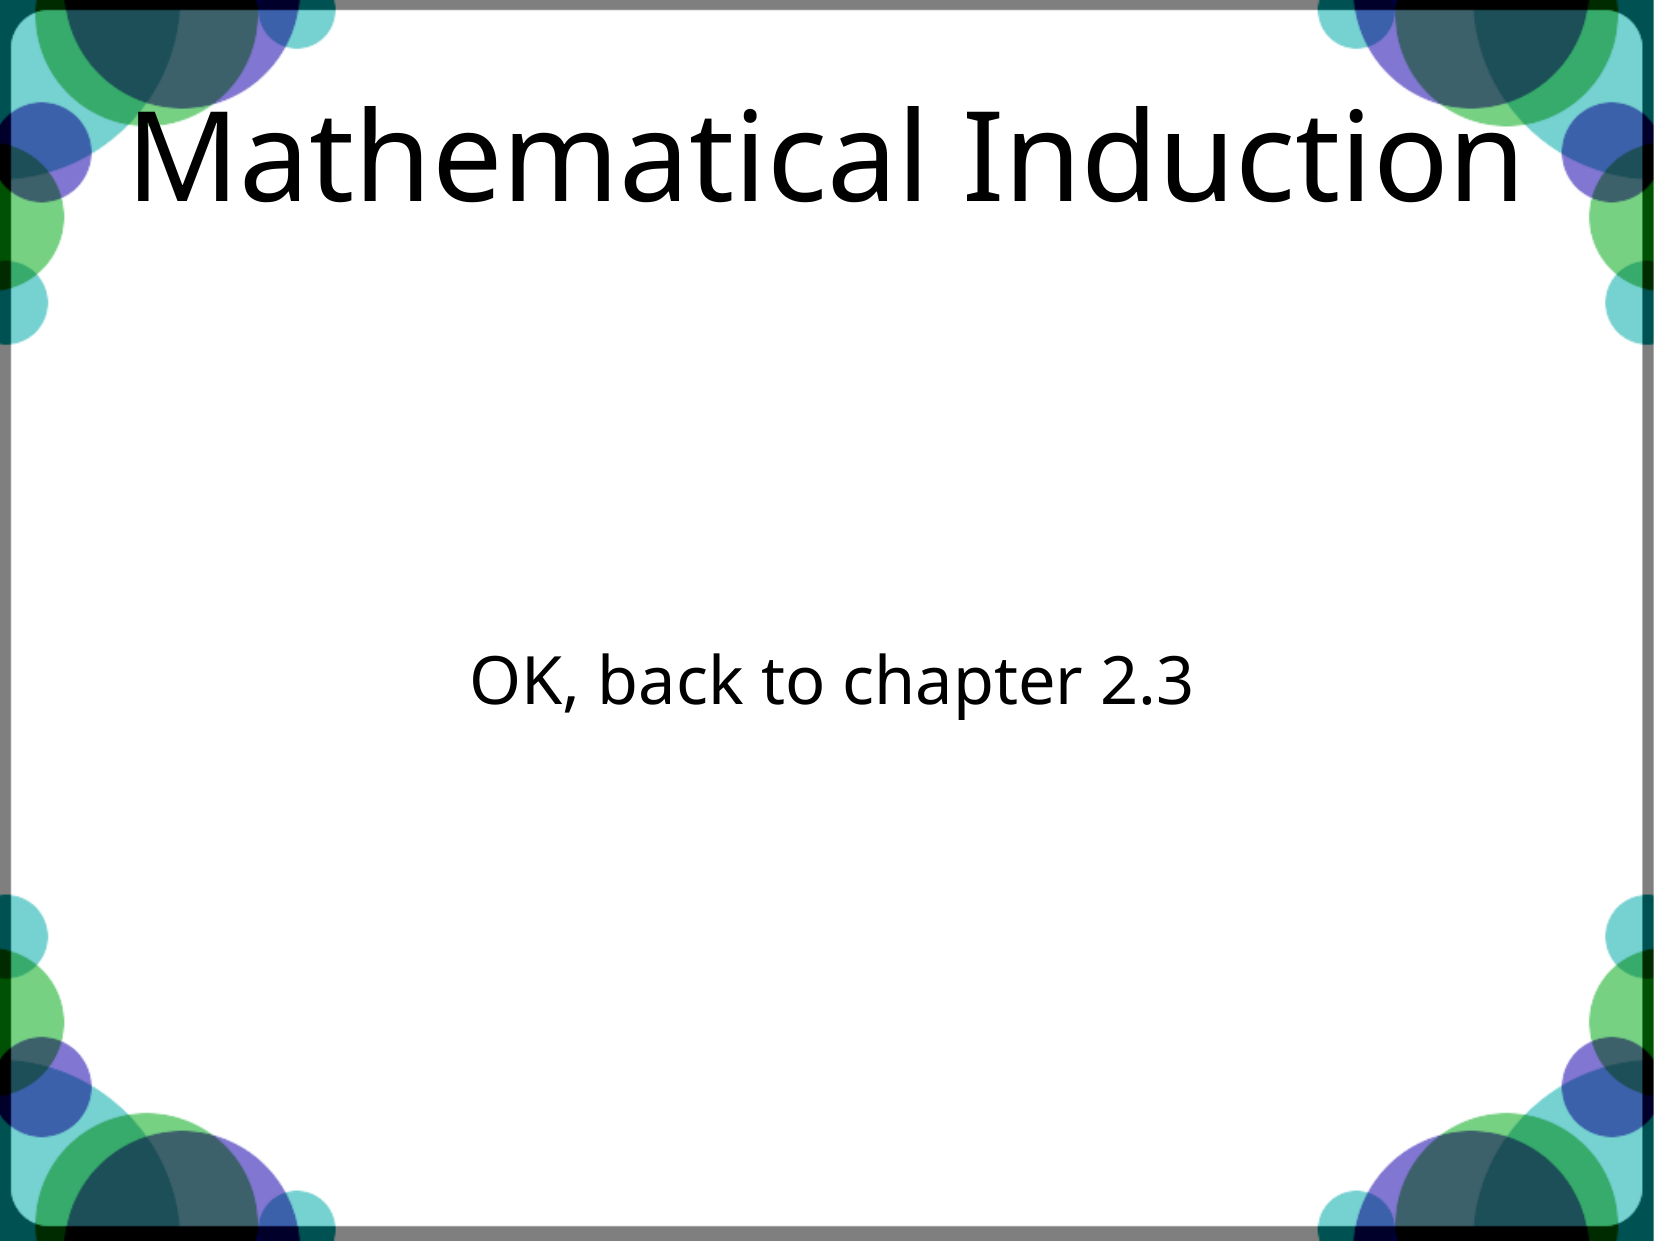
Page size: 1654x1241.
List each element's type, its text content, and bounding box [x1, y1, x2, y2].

title Mathematical Induction [82, 49, 1571, 257]
picture [0, 0, 1654, 1241]
text_box OK, back to chapter 2.3 [135, 270, 1531, 943]
